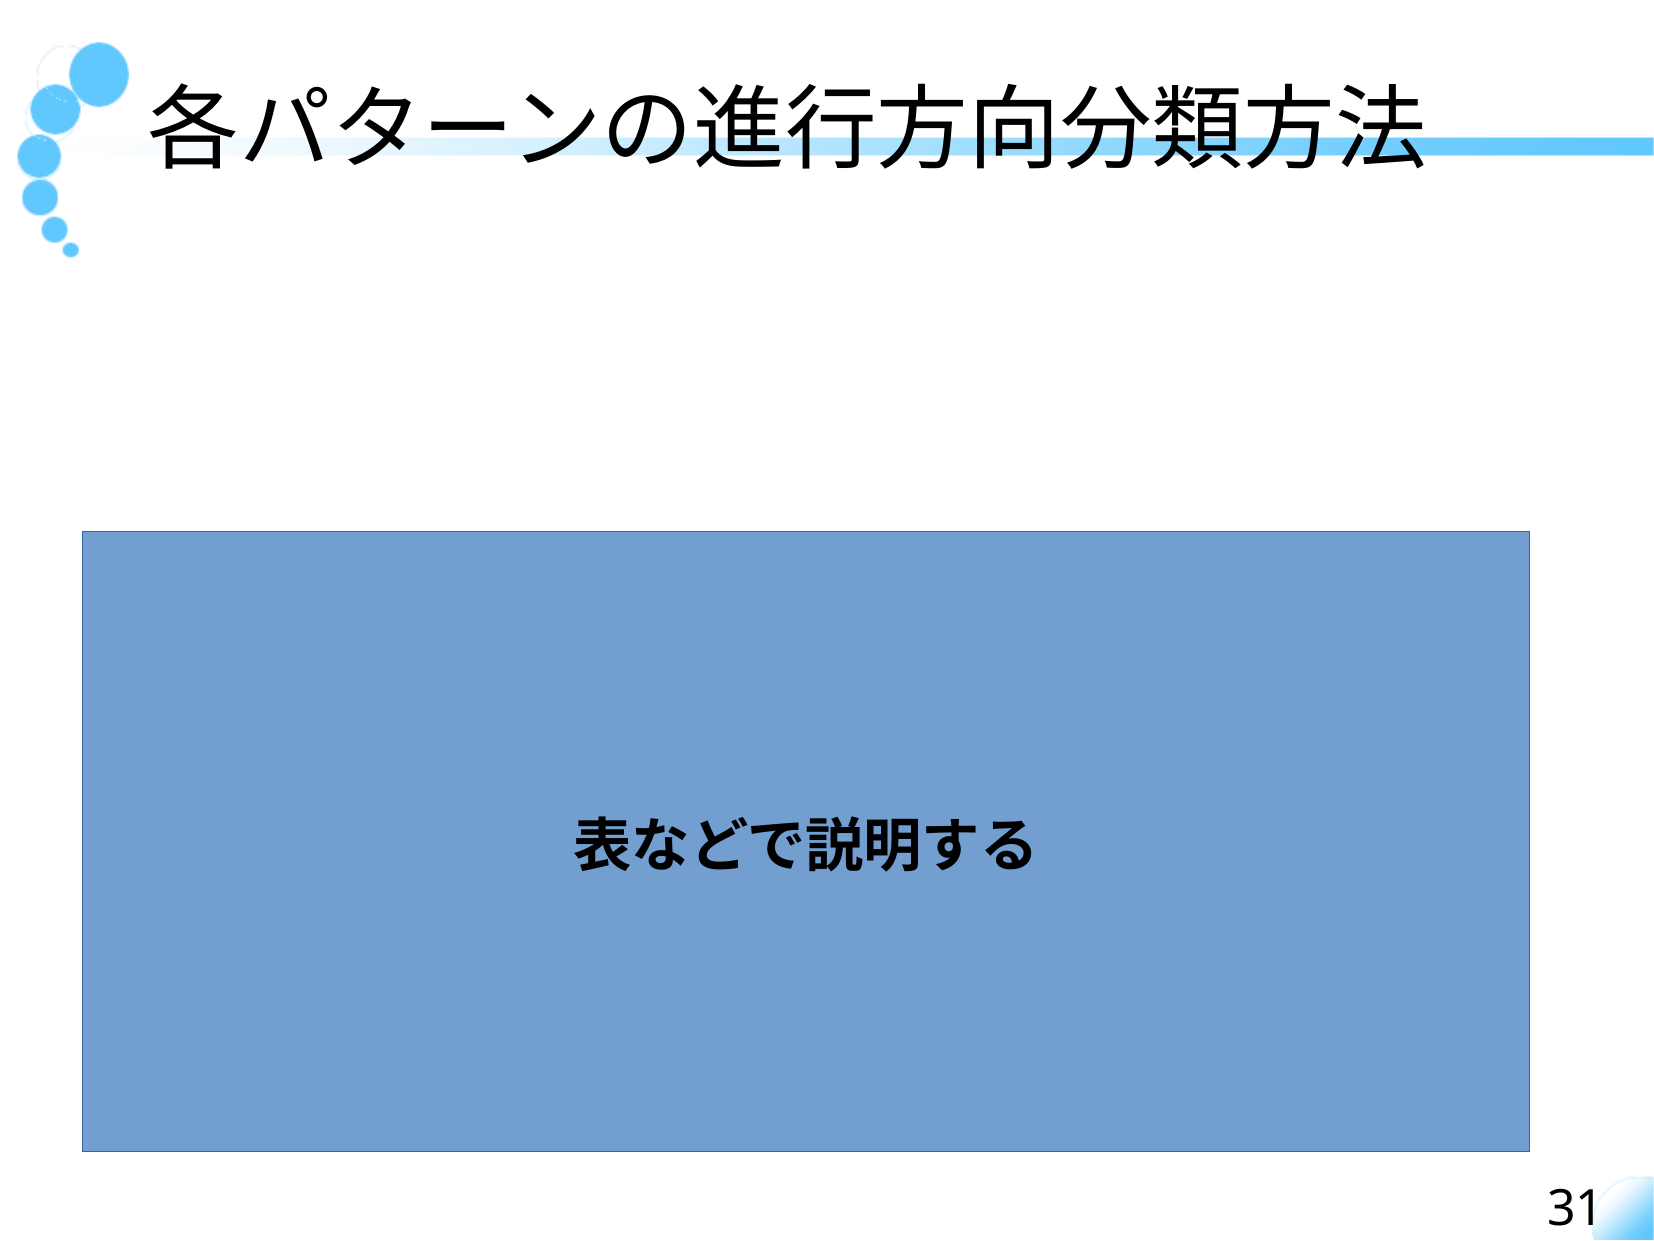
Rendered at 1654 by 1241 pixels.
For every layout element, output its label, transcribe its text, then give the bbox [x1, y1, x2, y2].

title 各パターンの進行方向分類方法 [147, 55, 1636, 266]
picture [0, 0, 1654, 1240]
text_box 表などで説明する [82, 531, 1530, 1152]
